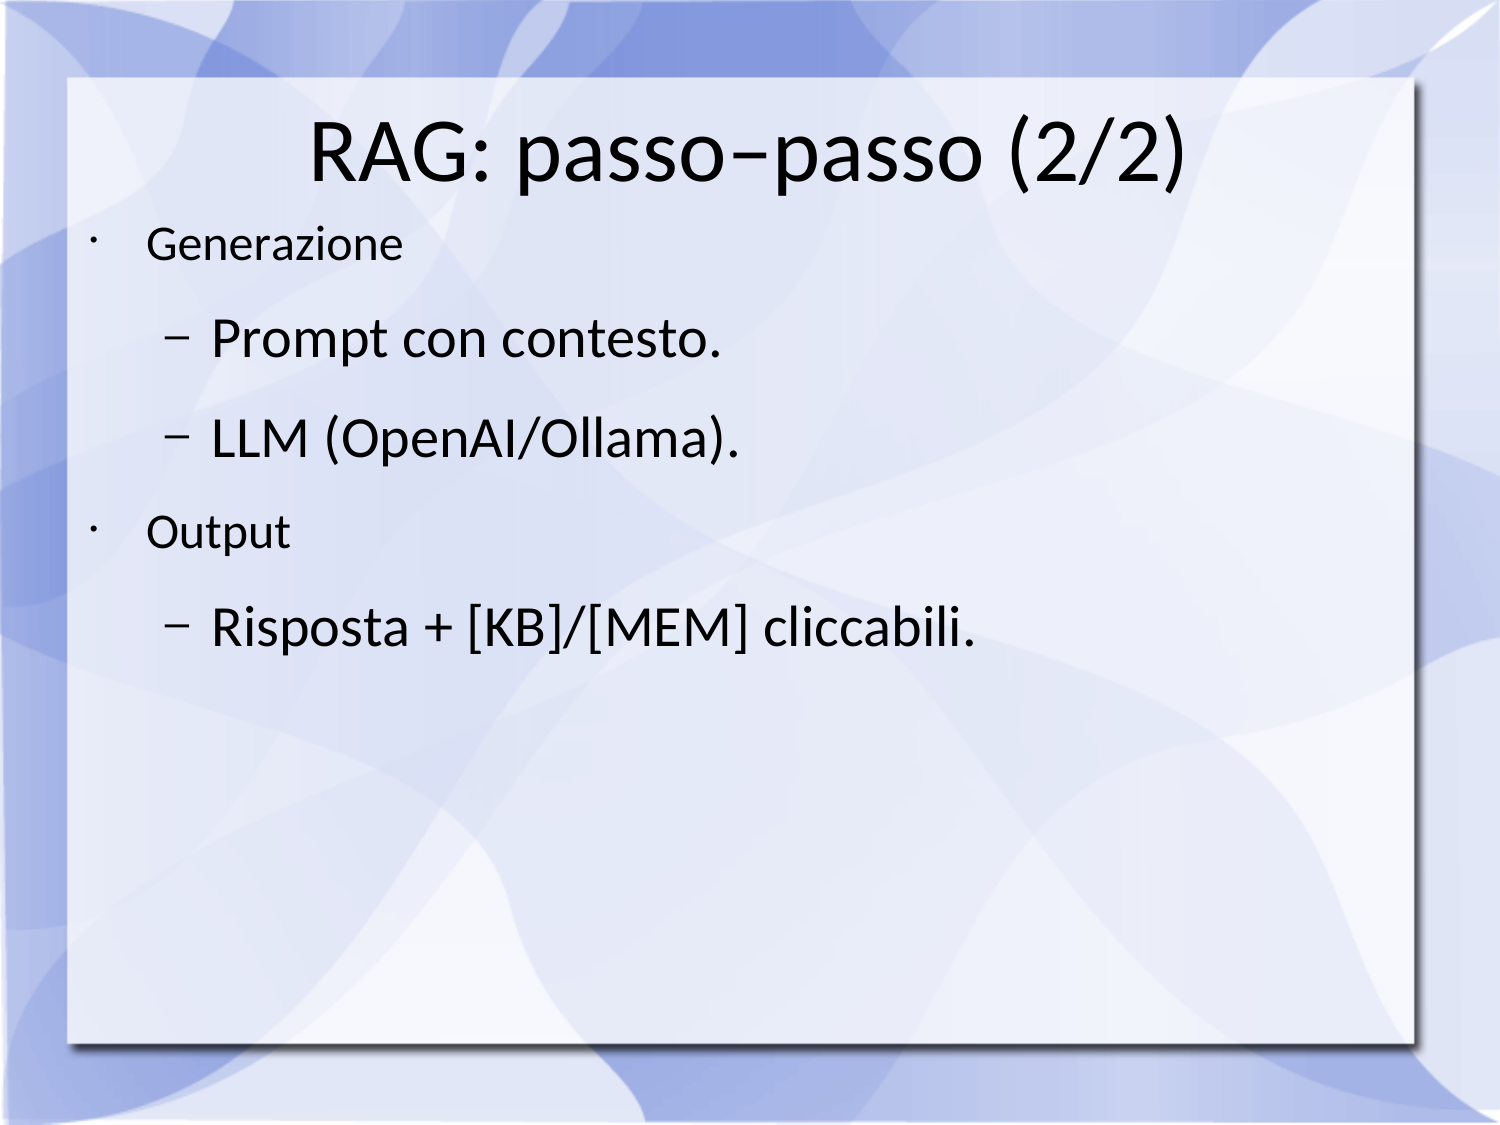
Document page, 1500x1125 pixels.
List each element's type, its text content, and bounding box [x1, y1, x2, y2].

list Generazione Prompt con contesto. LLM (OpenAI/Ollama). Output Risposta + [KB]/[MEM] cliccabili. [75, 202, 1426, 945]
title RAG: passo–passo (2/2) [75, 82, 1426, 202]
picture [0, 0, 1500, 1125]
